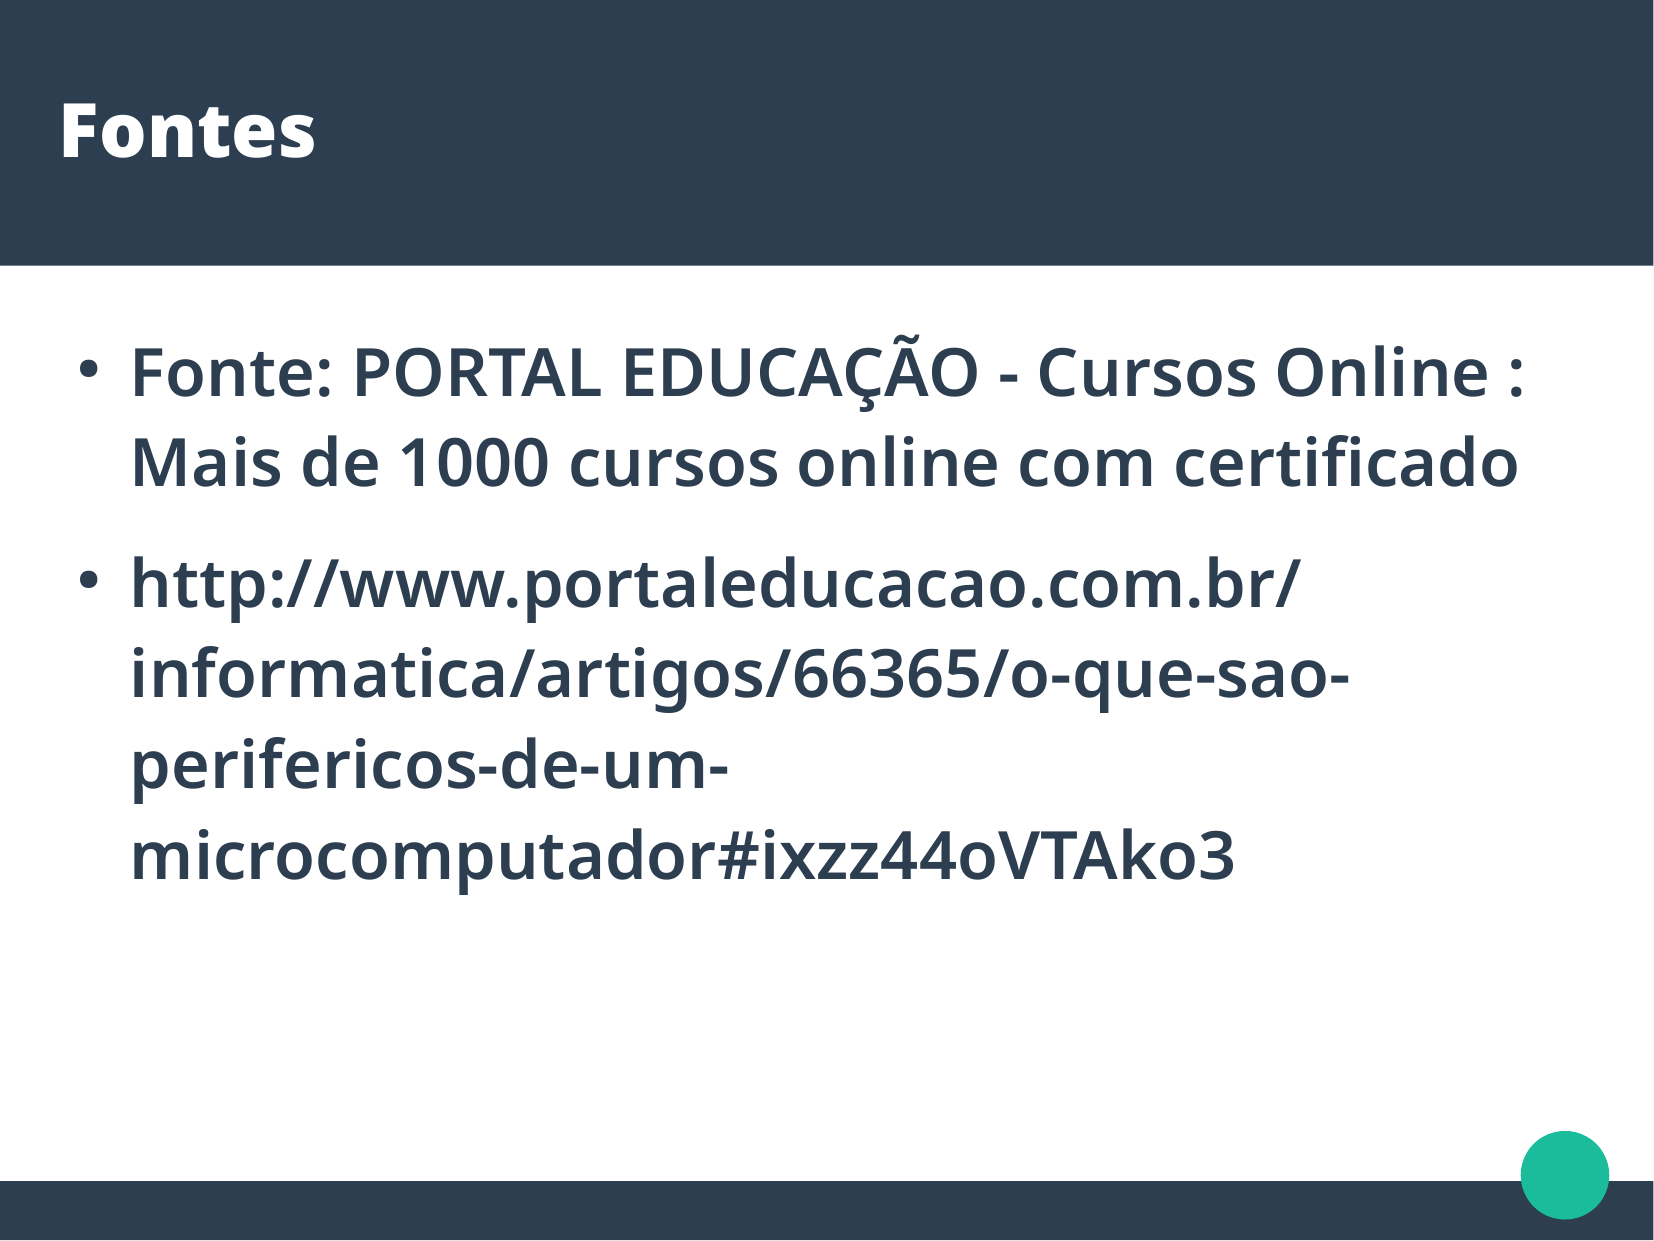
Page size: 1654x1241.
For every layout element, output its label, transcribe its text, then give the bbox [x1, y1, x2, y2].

list Fonte: PORTAL EDUCAÇÃO - Cursos Online : Mais de 1000 cursos online com certificado http://www.portaleducacao.com.br/informatica/artigos/66365/o-que-sao-perifericos-de-um-microcomputador#ixzz44oVTAko3 [59, 324, 1595, 1152]
title Fontes [59, 49, 1595, 207]
